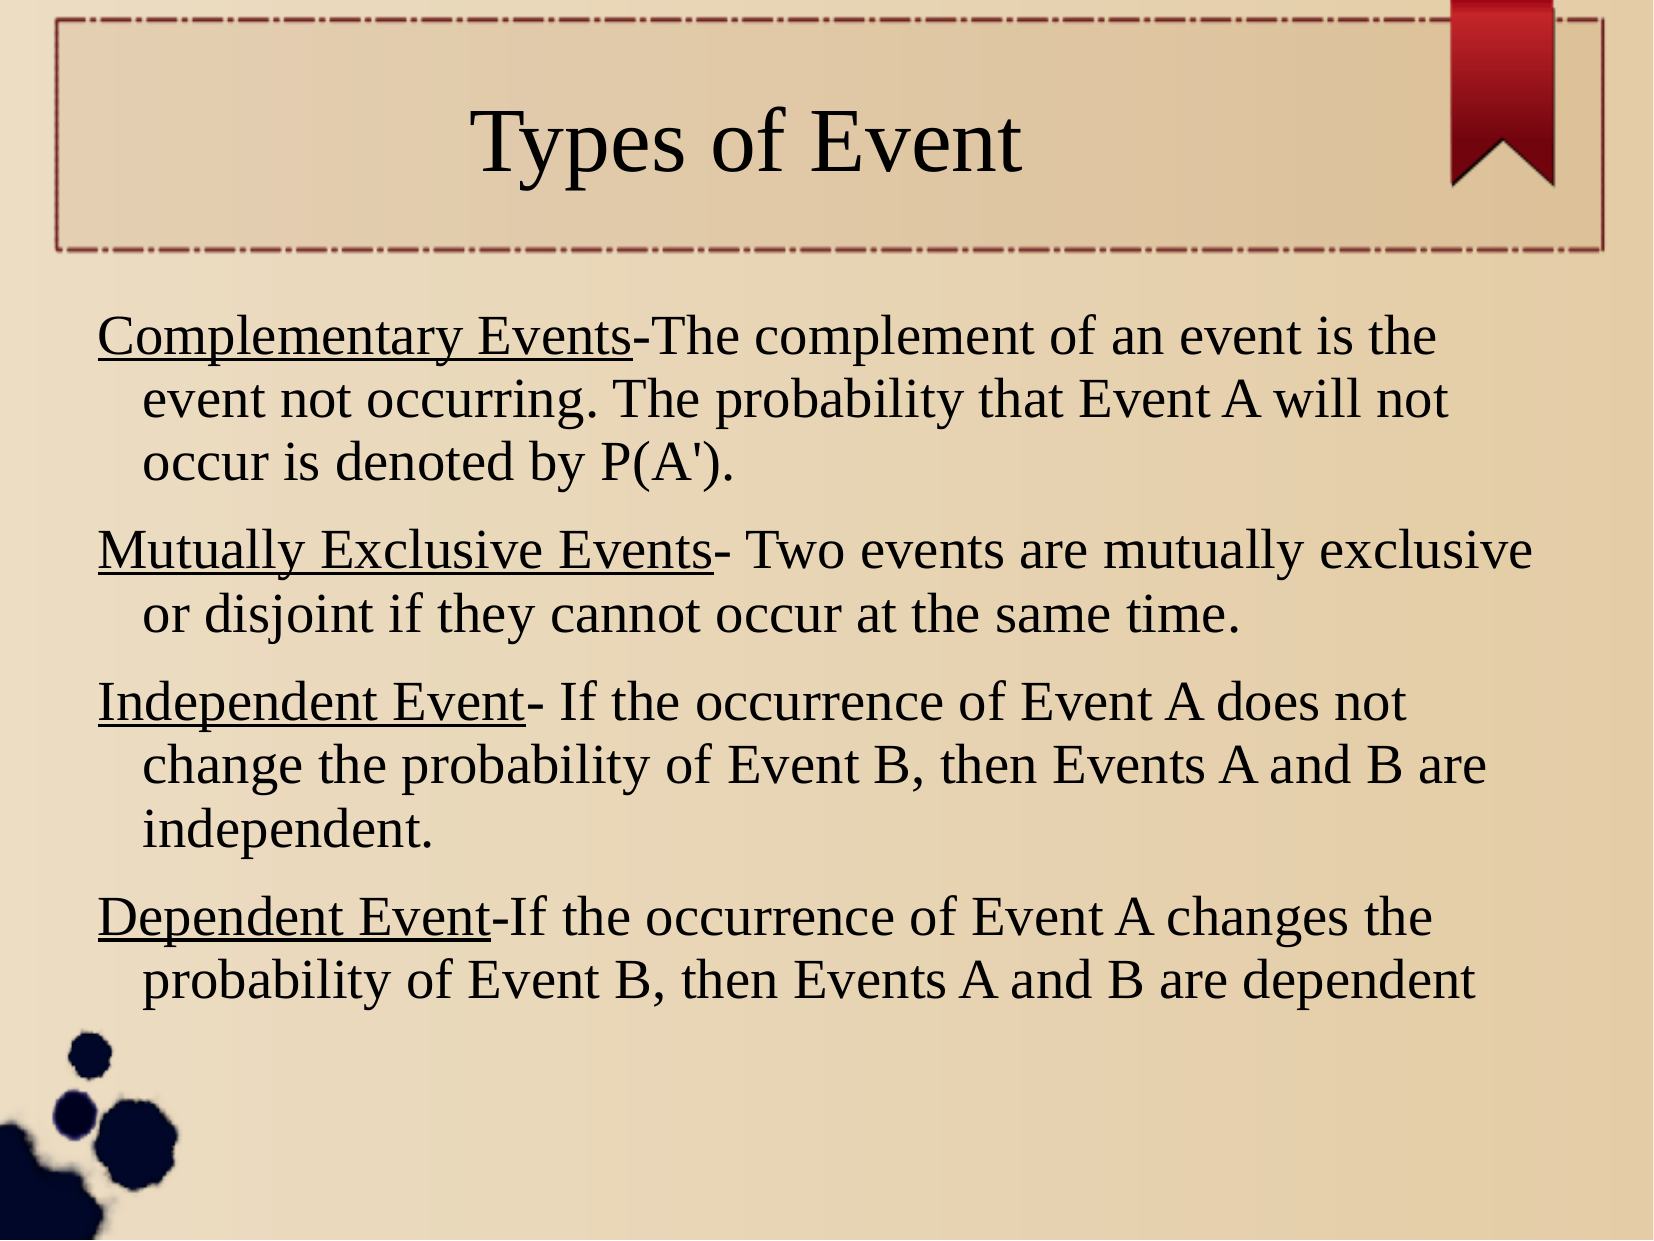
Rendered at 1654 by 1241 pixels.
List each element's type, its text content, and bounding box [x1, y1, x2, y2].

title Types of Event [82, 47, 1412, 229]
list Complementary Events-The complement of an event is the event not occurring. The probability that Event A will not occur is denoted by P(A'). Mutually Exclusive Events- Two events are mutually exclusive or disjoint if they cannot occur at the same time. Independent Event- If the occurrence of Event A does not change the probability of Event B, then Events A and B are independent. Dependent Event-If the occurrence of Event A changes the probability of Event B, then Events A and B are dependent [82, 299, 1571, 1019]
picture [0, 0, 1654, 1240]
